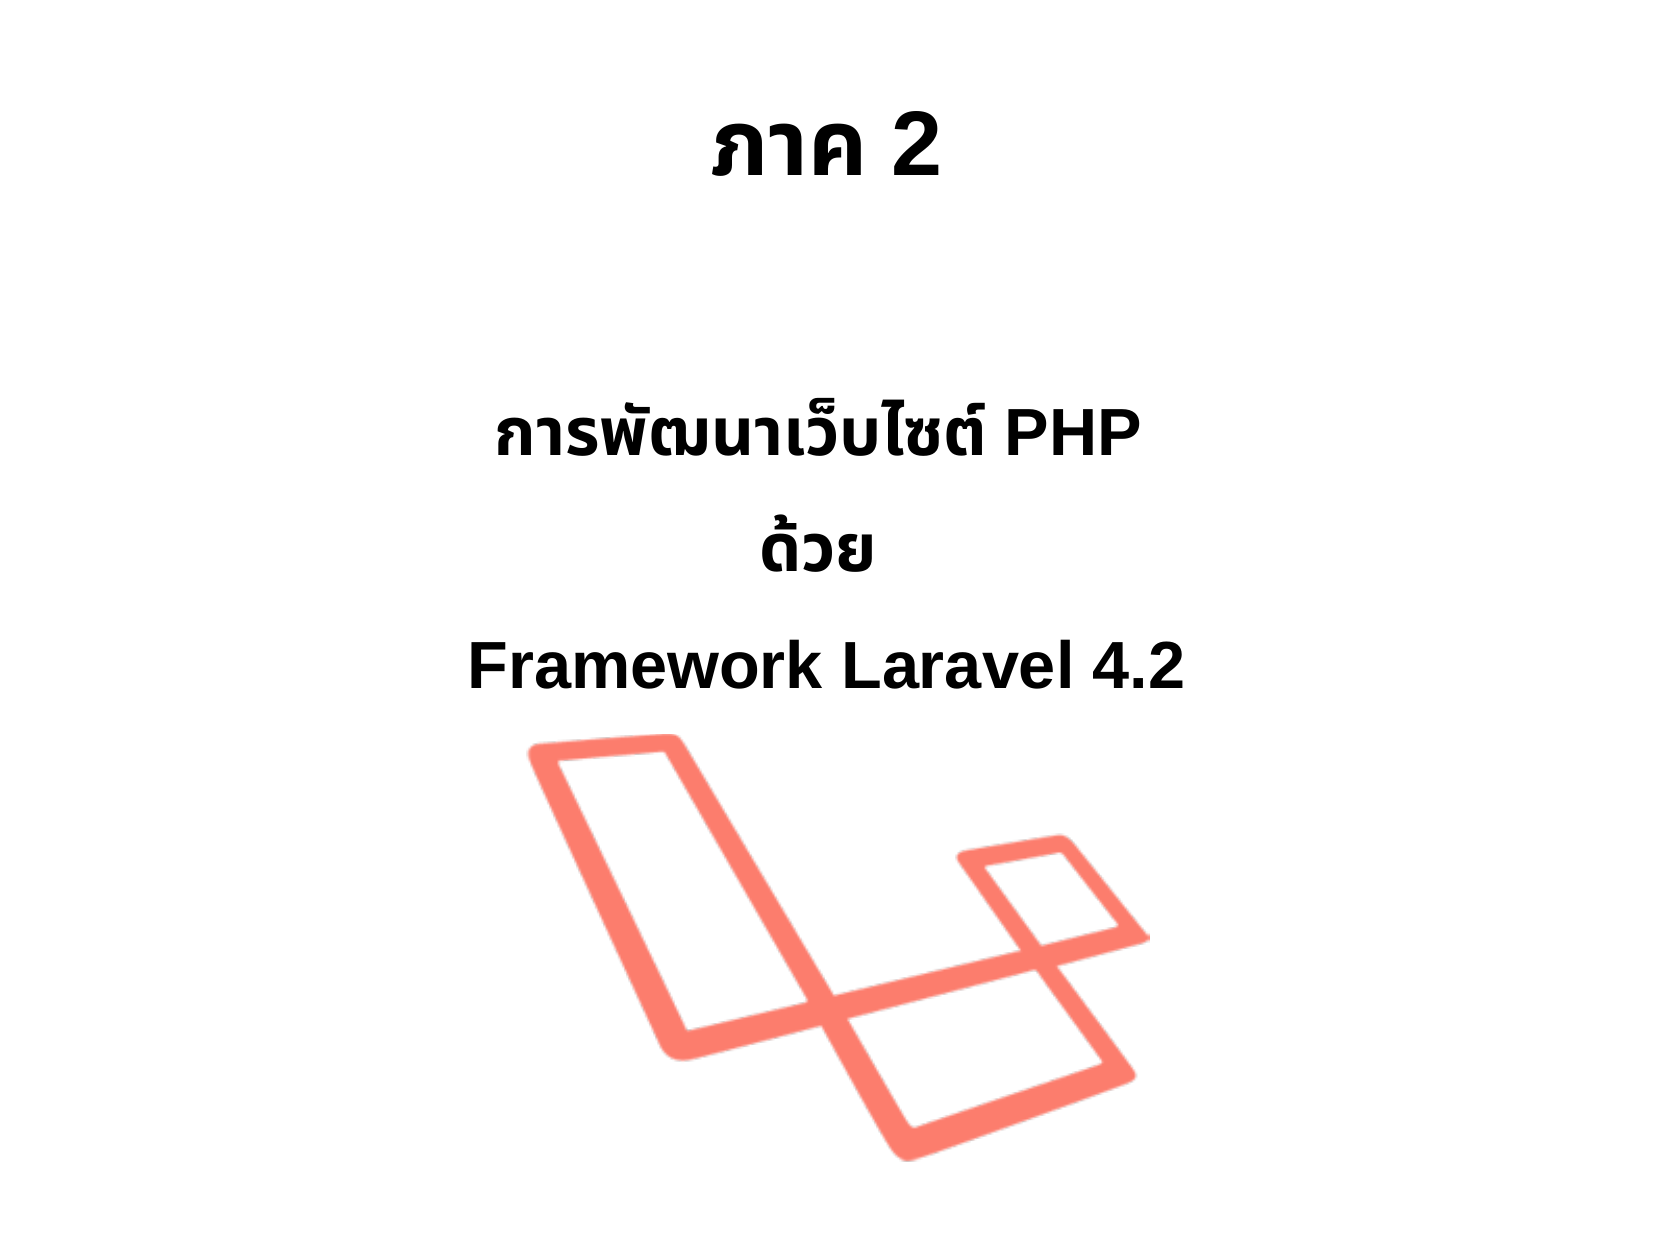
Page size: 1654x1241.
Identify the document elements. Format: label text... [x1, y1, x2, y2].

list การพัฒนาเว็บไซต์ PHP ด้วย Framework Laravel 4.2 [82, 290, 1571, 1010]
picture [525, 734, 1150, 1165]
title ภาค 2 [82, 49, 1571, 257]
